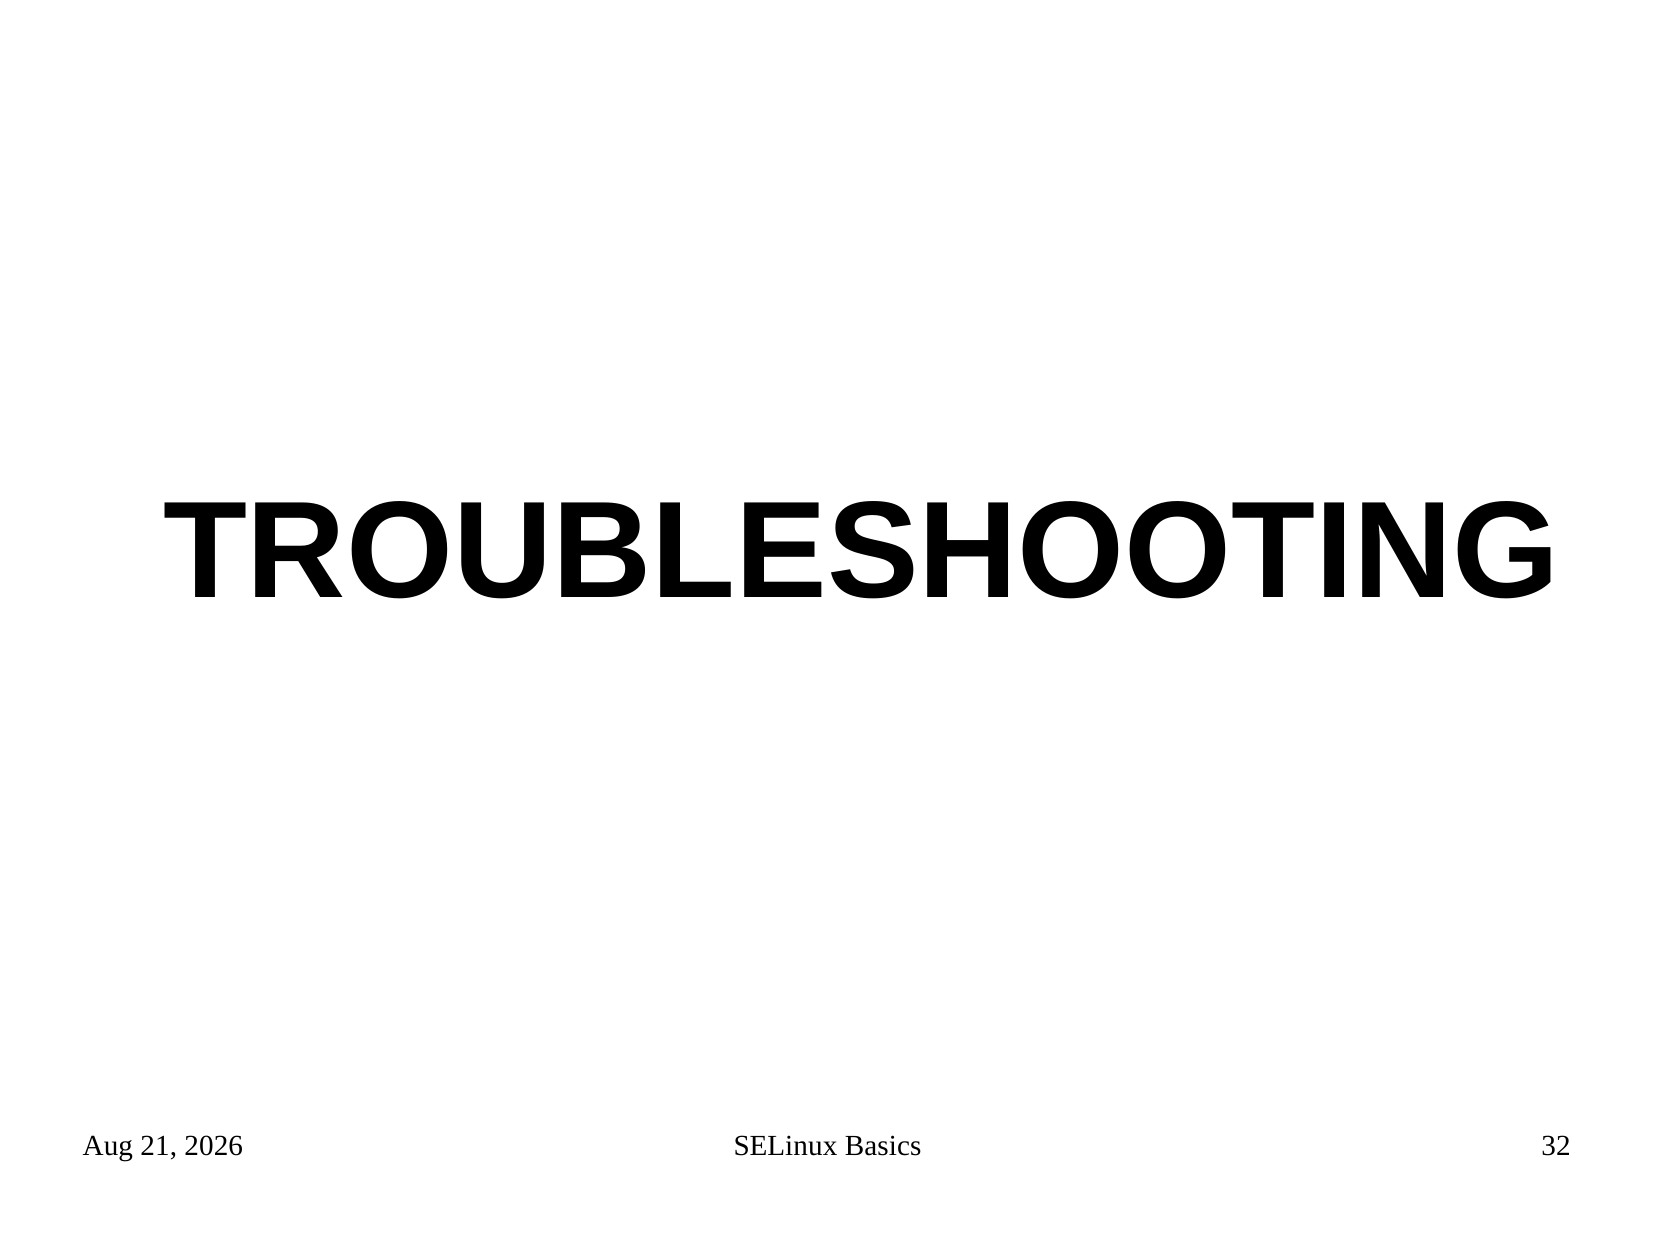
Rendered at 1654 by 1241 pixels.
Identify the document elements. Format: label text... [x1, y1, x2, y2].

list TROUBLESHOOTING [82, 290, 1571, 1010]
